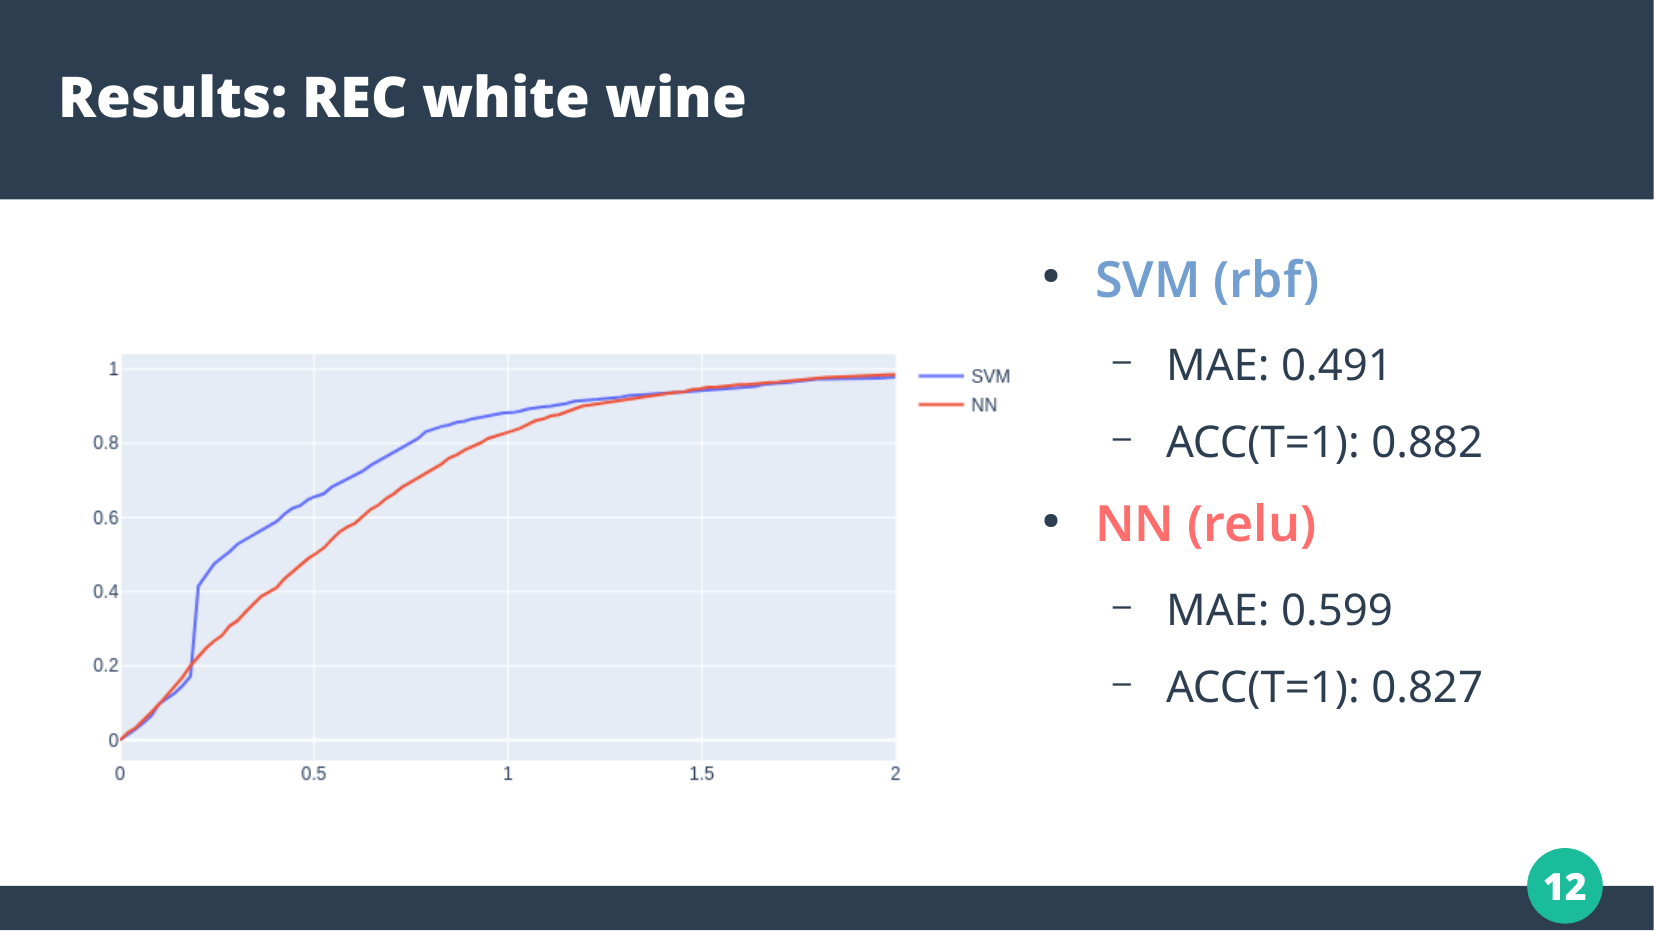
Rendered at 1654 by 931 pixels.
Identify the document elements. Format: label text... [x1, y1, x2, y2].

title Results: REC white wine [59, 37, 1595, 156]
list SVM (rbf) MAE: 0.491 ACC(T=1): 0.882 NN (relu) MAE: 0.599 ACC(T=1): 0.827 [1035, 243, 1607, 864]
picture [0, 204, 1035, 881]
